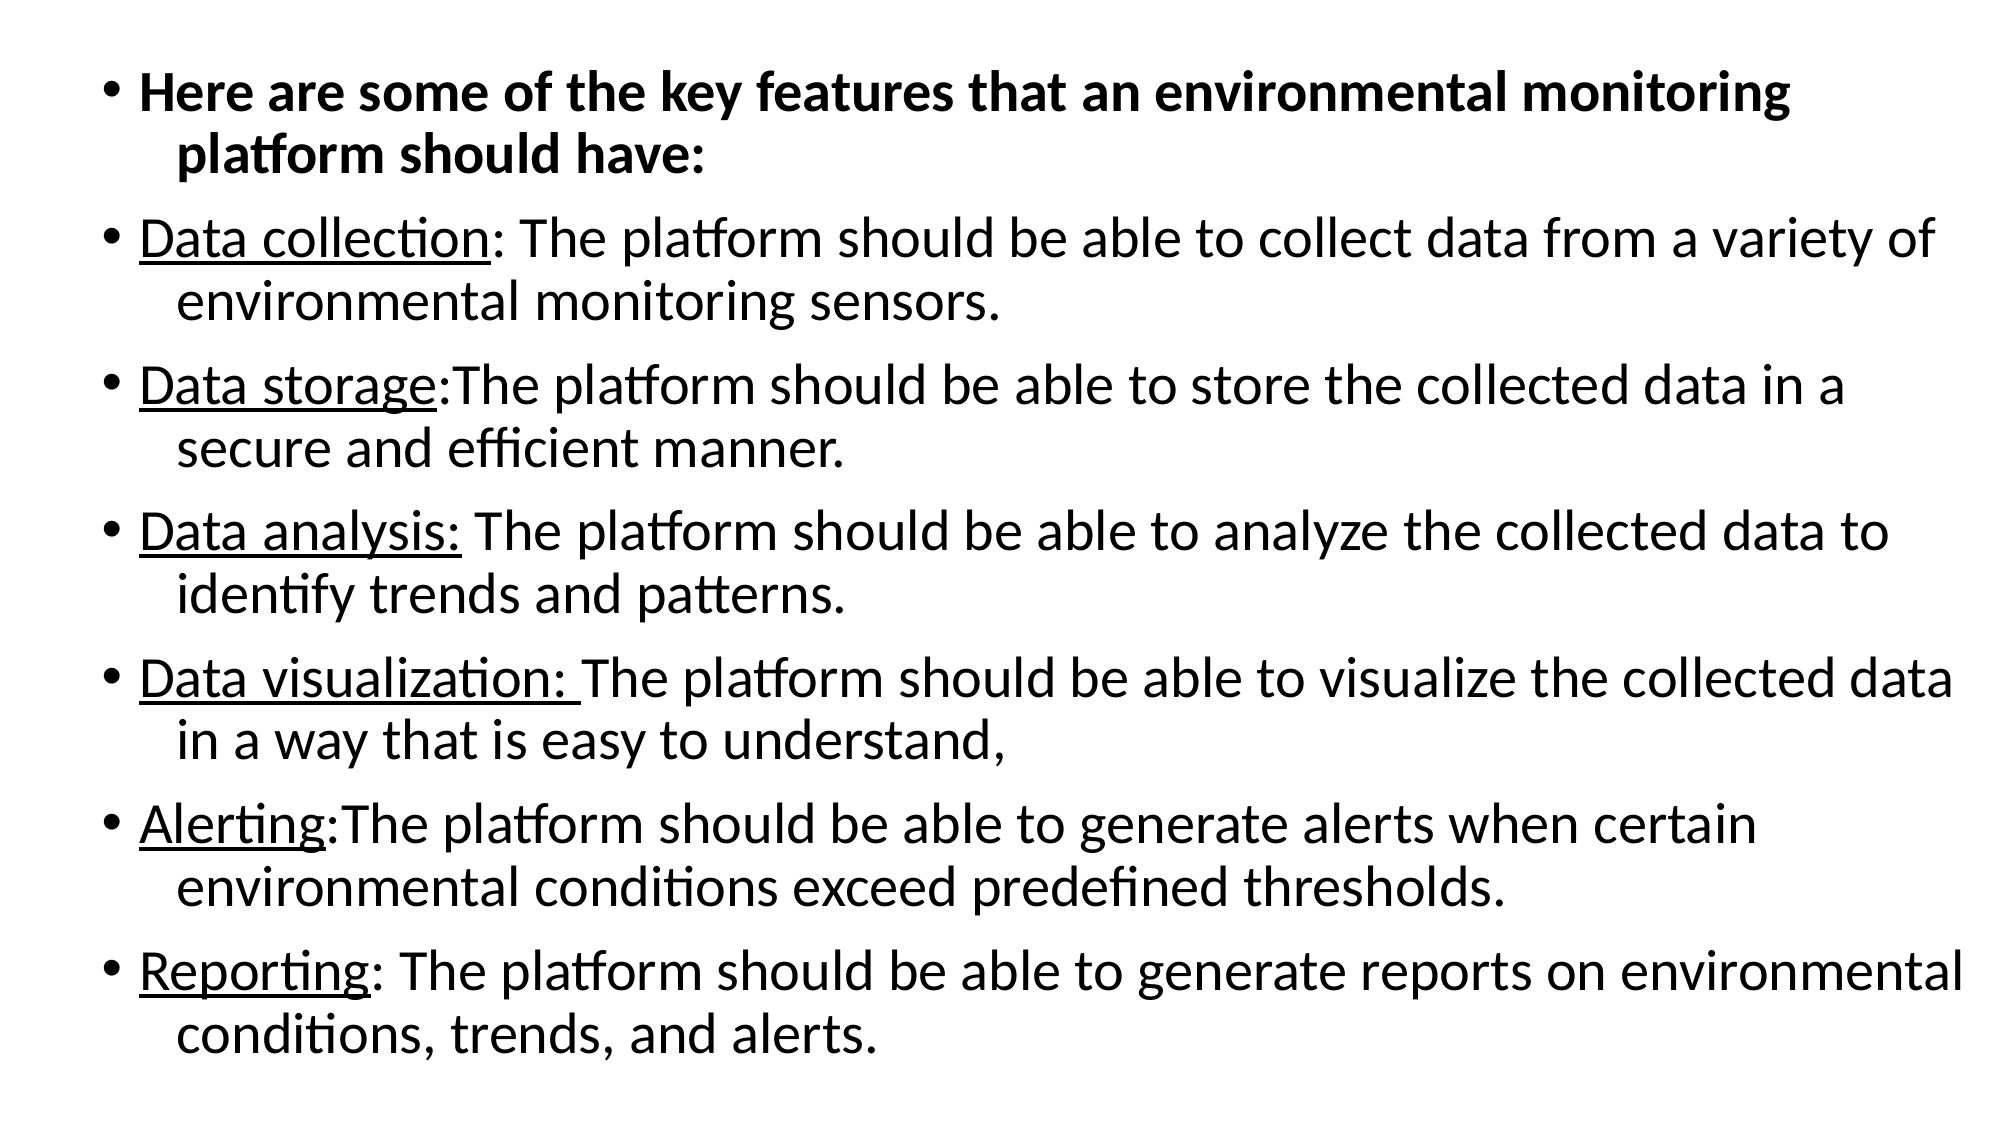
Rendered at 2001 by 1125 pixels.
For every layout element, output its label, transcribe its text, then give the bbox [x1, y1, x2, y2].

list Here are some of the key features that an environmental monitoring platform should have: Data collection: The platform should be able to collect data from a variety of environmental monitoring sensors. Data storage:The platform should be able to store the collected data in a secure and efficient manner. Data analysis: The platform should be able to analyze the collected data to identify trends and patterns. Data visualization: The platform should be able to visualize the collected data in a way that is easy to understand, Alerting:The platform should be able to generate alerts when certain environmental conditions exceed predefined thresholds. Reporting: The platform should be able to generate reports on environmental conditions, trends, and alerts. [86, 53, 1981, 1075]
